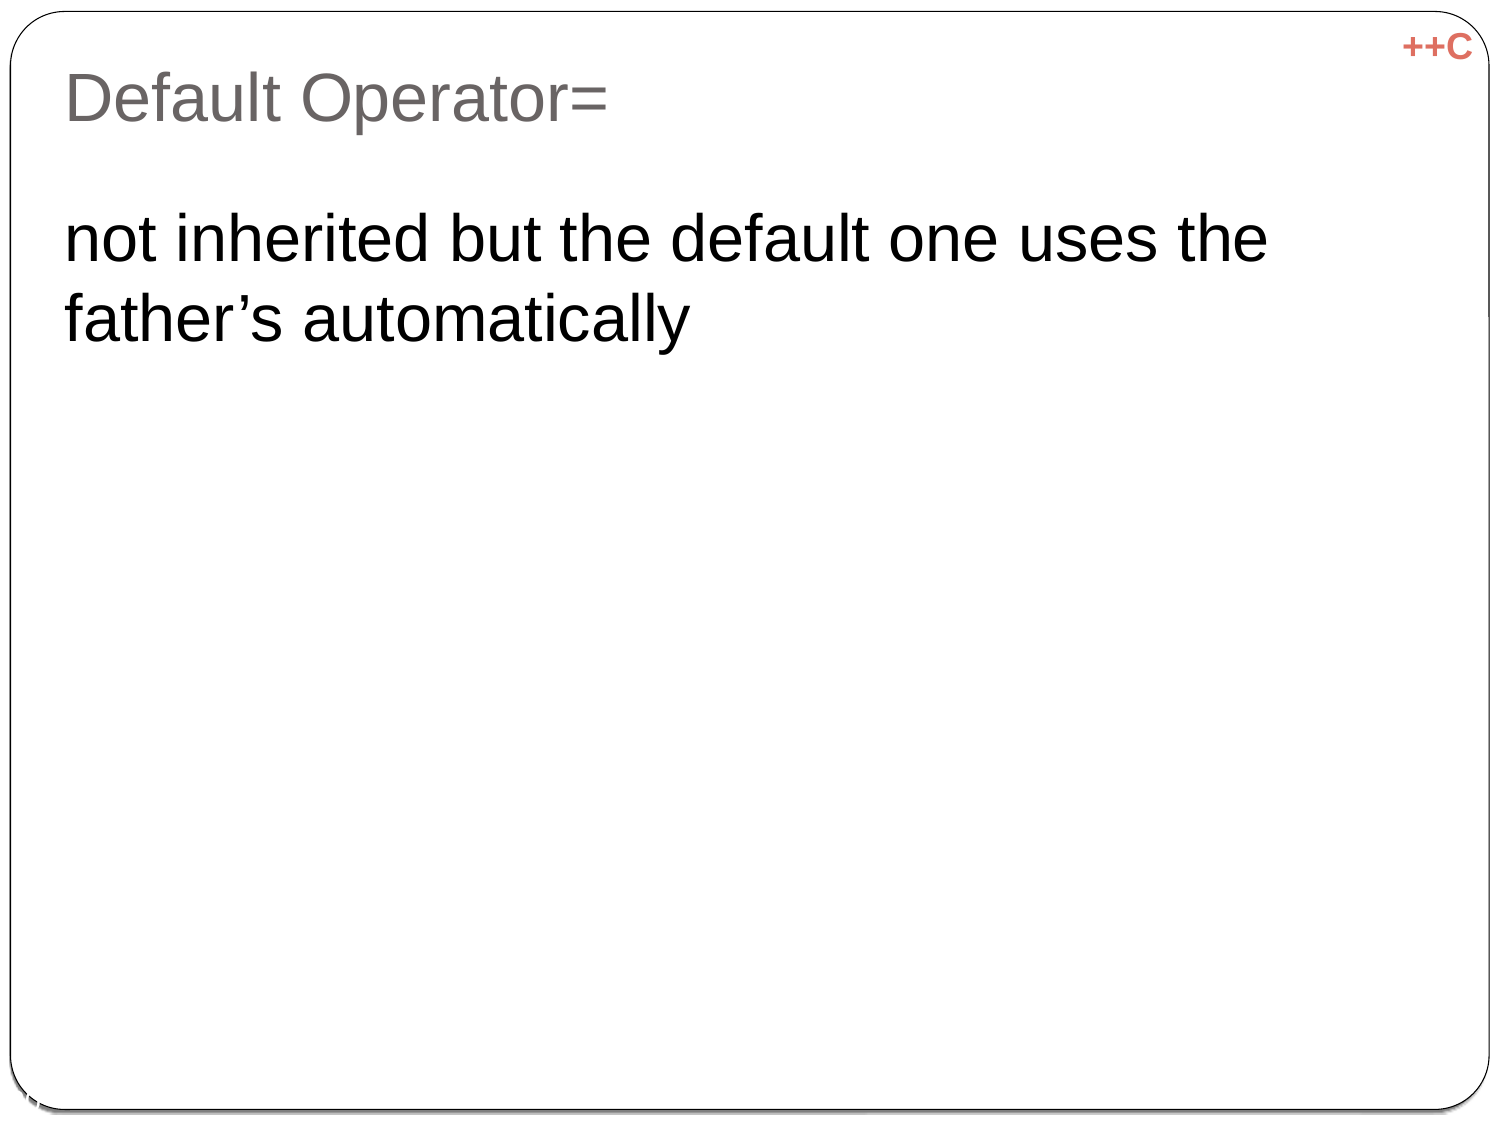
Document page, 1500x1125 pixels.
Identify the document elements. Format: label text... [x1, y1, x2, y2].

list not inherited but the default one uses the father’s automatically [50, 187, 1450, 1088]
title Default Operator= [50, 45, 1450, 150]
slide_number <number> [0, 1074, 50, 1125]
